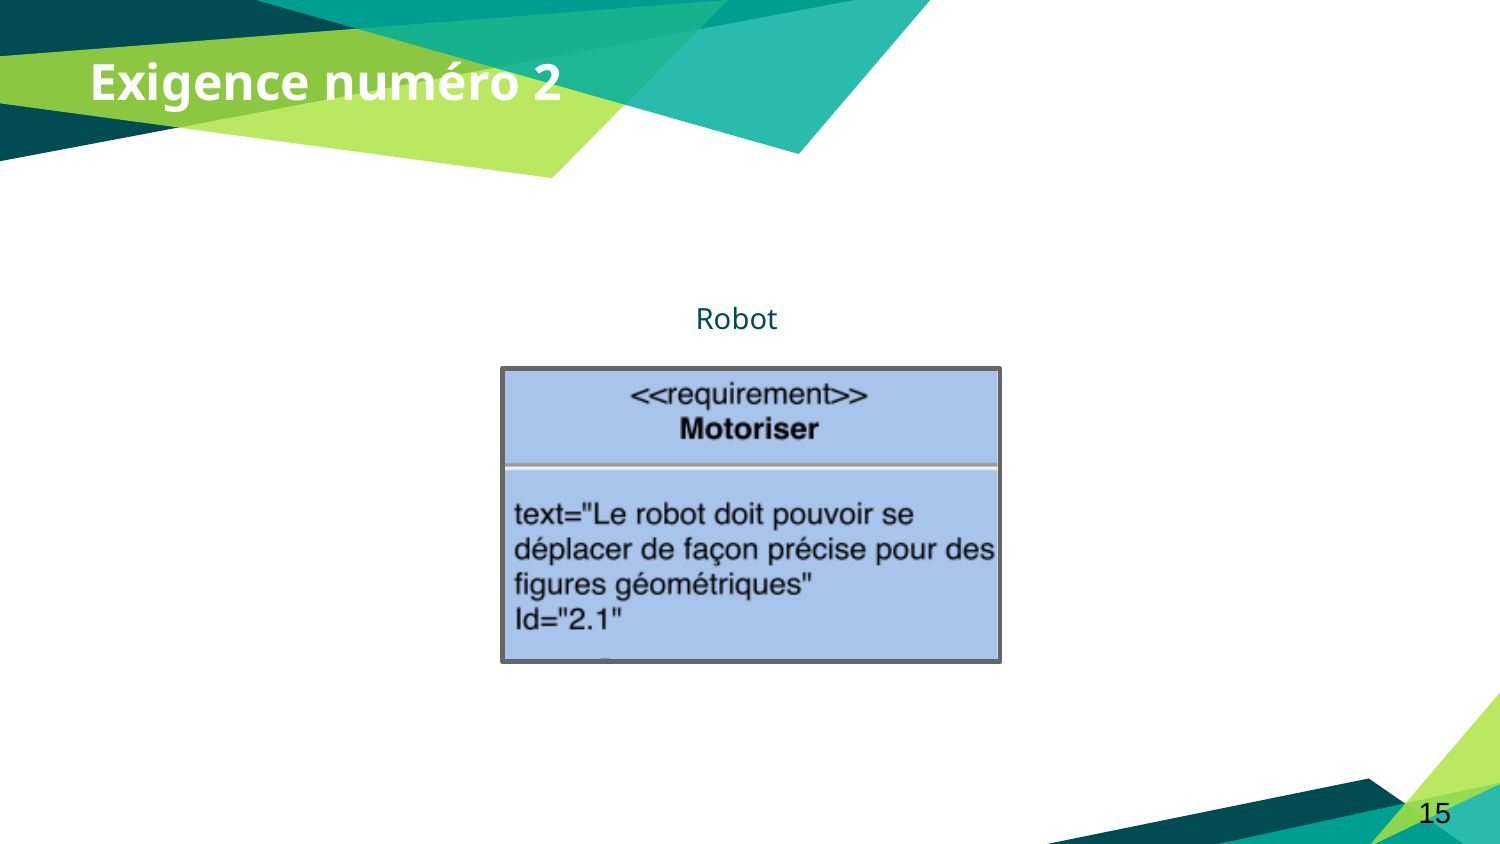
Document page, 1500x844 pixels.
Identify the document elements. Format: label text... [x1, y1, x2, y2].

slide_number <number> [1403, 779, 1494, 844]
picture [504, 370, 998, 660]
title Exigence numéro 2 [74, 35, 1284, 177]
list Robot [61, 285, 1412, 371]
